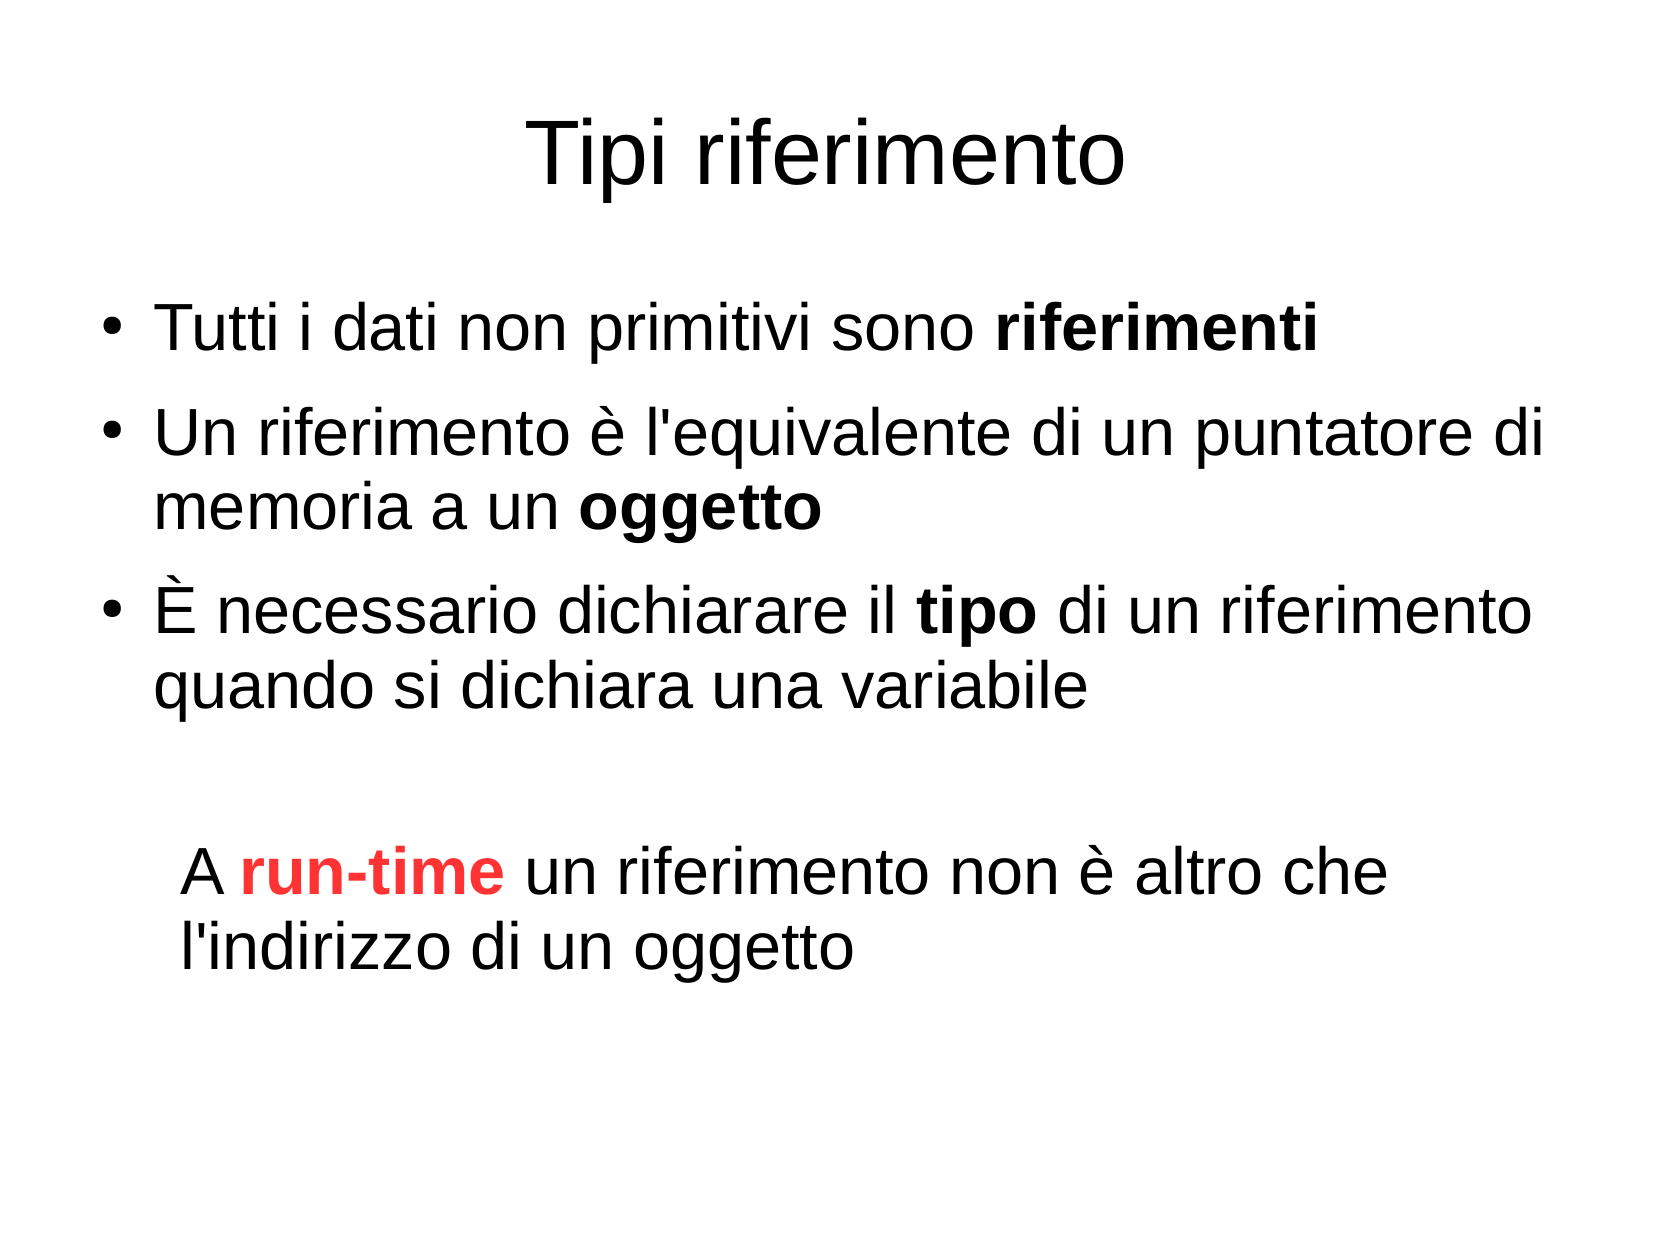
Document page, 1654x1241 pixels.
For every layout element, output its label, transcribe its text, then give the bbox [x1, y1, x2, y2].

title Tipi riferimento [82, 49, 1571, 257]
text_box A run-time un riferimento non è altro che l'indirizzo di un oggetto [129, 826, 1524, 992]
list Tutti i dati non primitivi sono riferimenti Un riferimento è l'equivalente di un puntatore di memoria a un oggetto È necessario dichiarare il tipo di un riferimento quando si dichiara una variabile [82, 290, 1571, 756]
